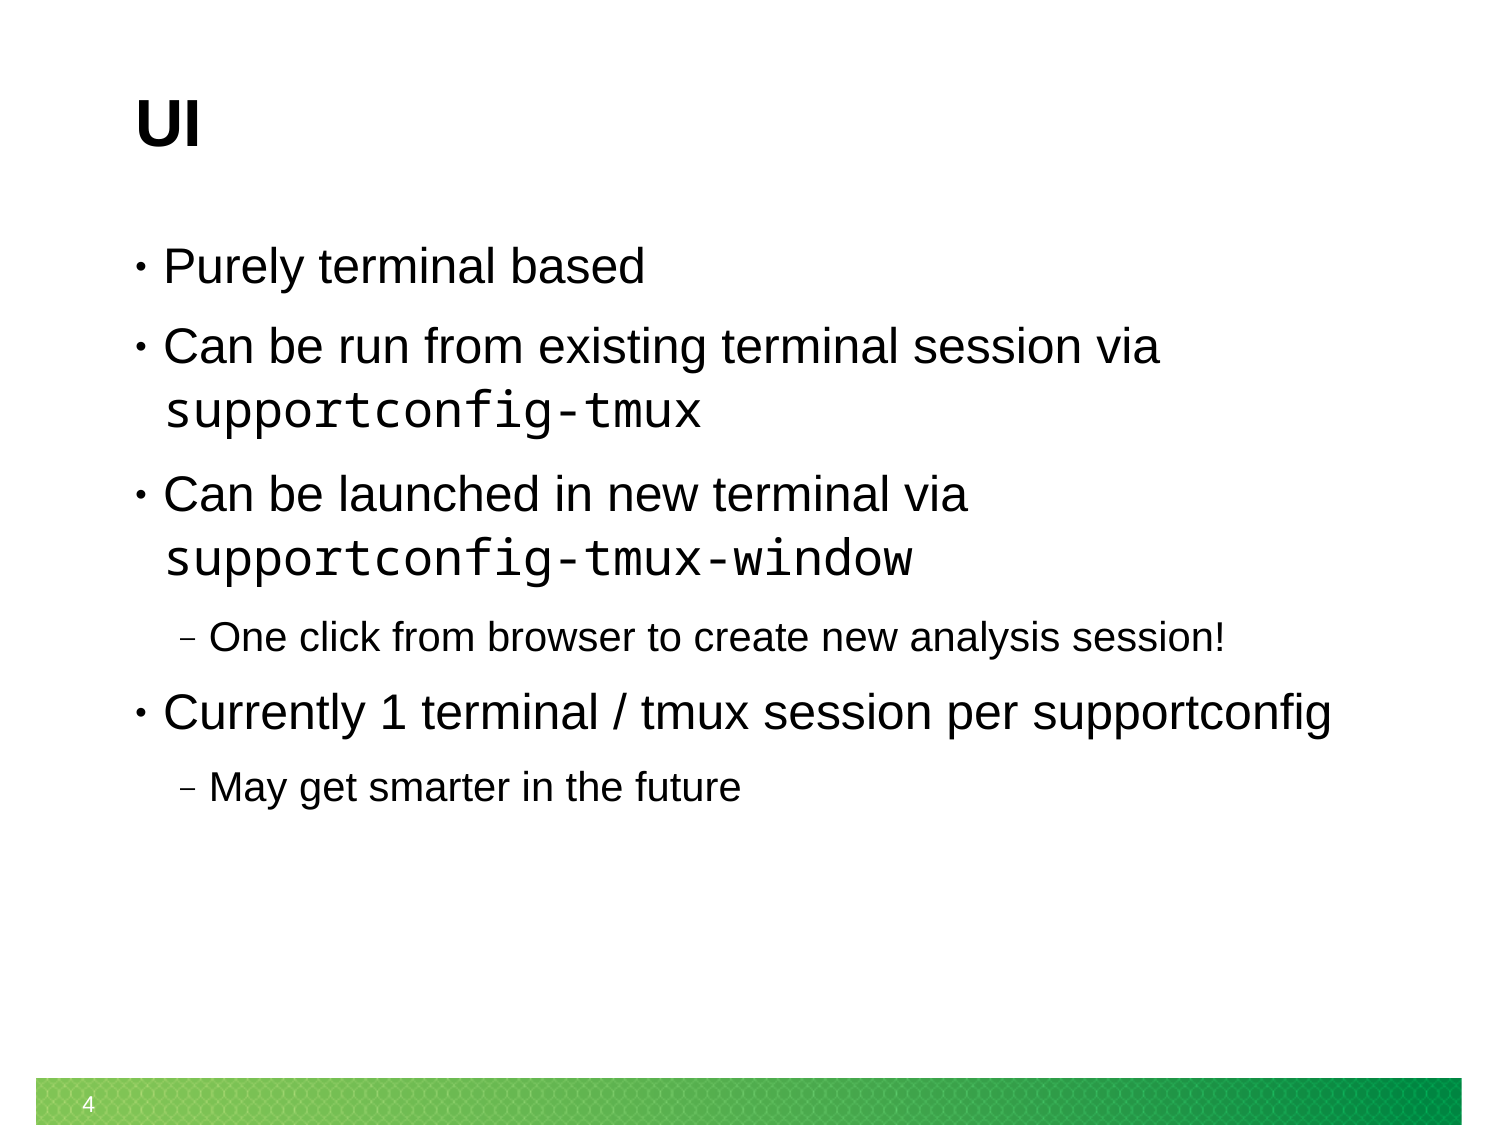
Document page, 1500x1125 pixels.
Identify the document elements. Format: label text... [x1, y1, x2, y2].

title UI [135, 41, 1372, 204]
picture [36, 1078, 1462, 1125]
list Purely terminal based Can be run from existing terminal session via supportconfig-tmux Can be launched in new terminal via supportconfig-tmux-window One click from browser to create new analysis session! Currently 1 terminal / tmux session per supportconfig May get smarter in the future [135, 238, 1372, 892]
